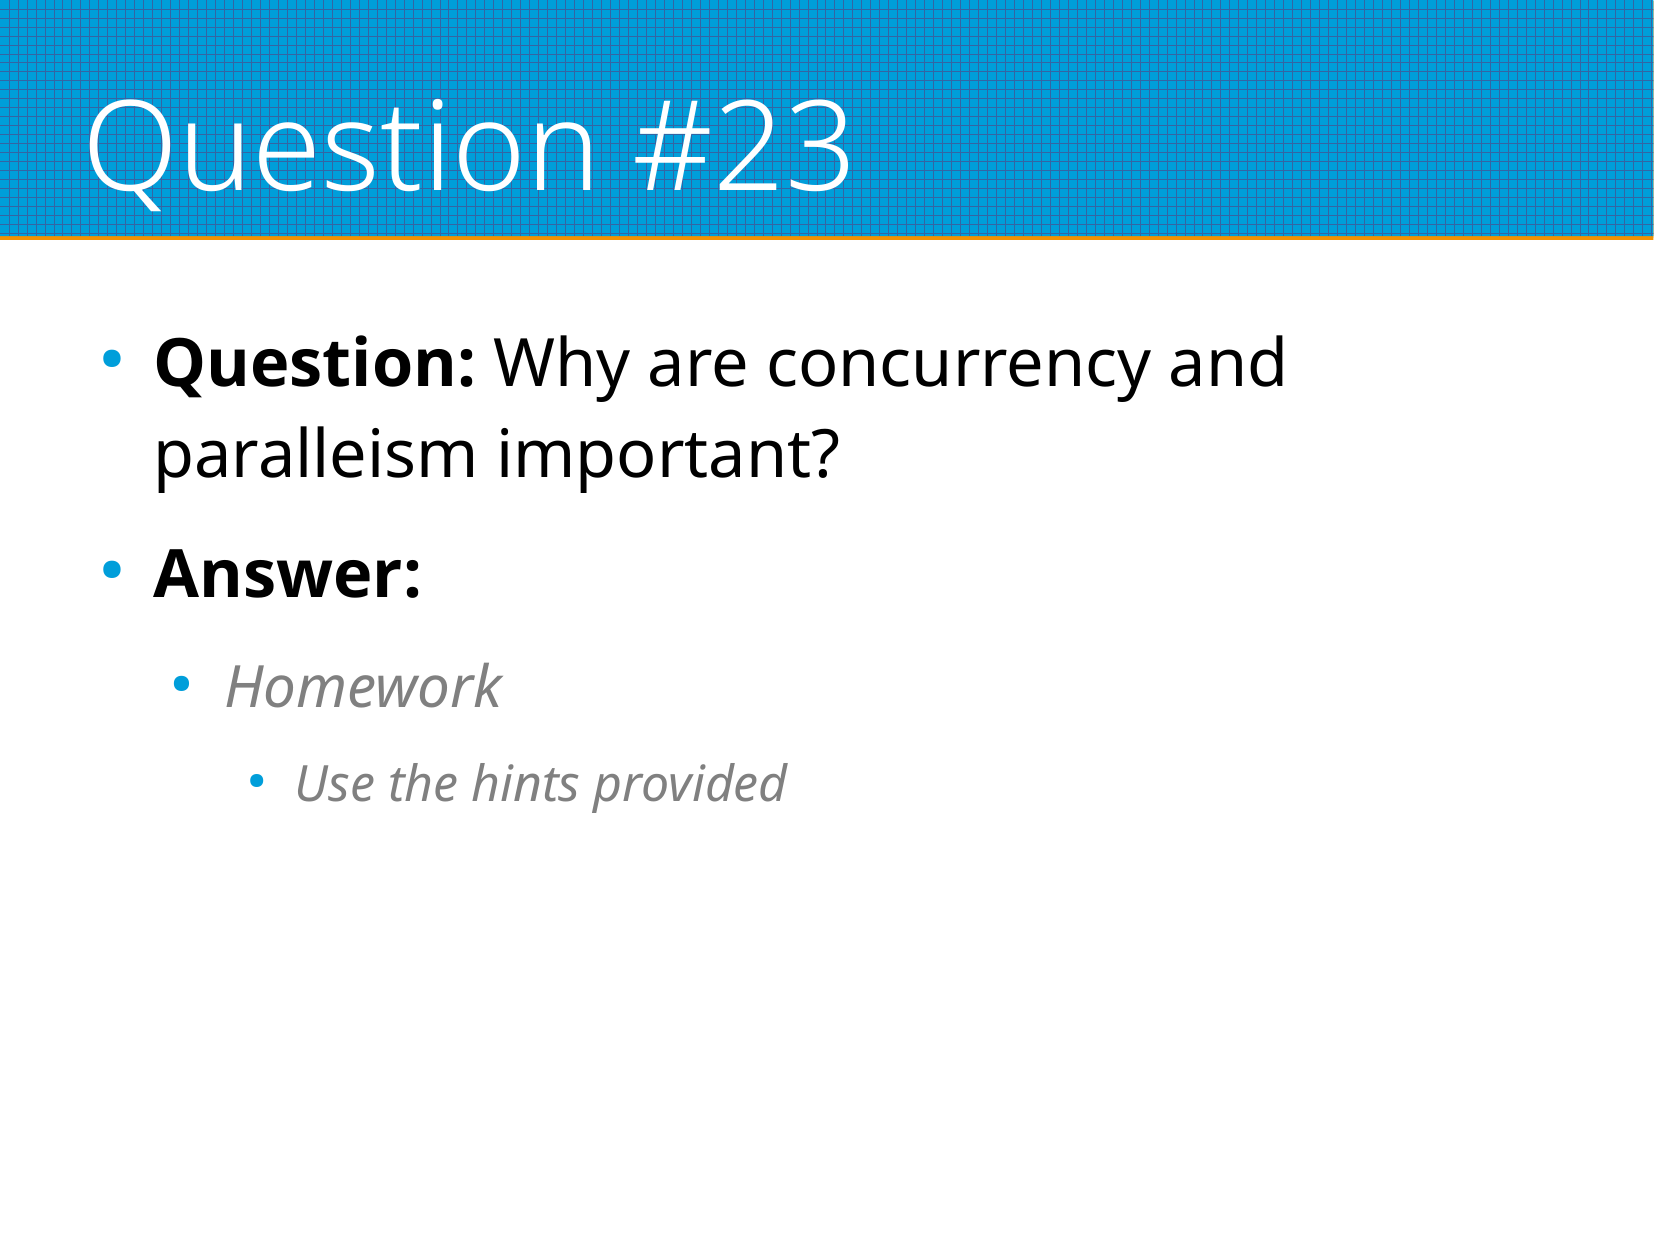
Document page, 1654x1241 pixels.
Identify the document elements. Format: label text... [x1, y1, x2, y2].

title Question #23 [82, 19, 1571, 227]
list Question: Why are concurrency and paralleism important? Answer: Homework Use the hints provided [82, 314, 1563, 1081]
